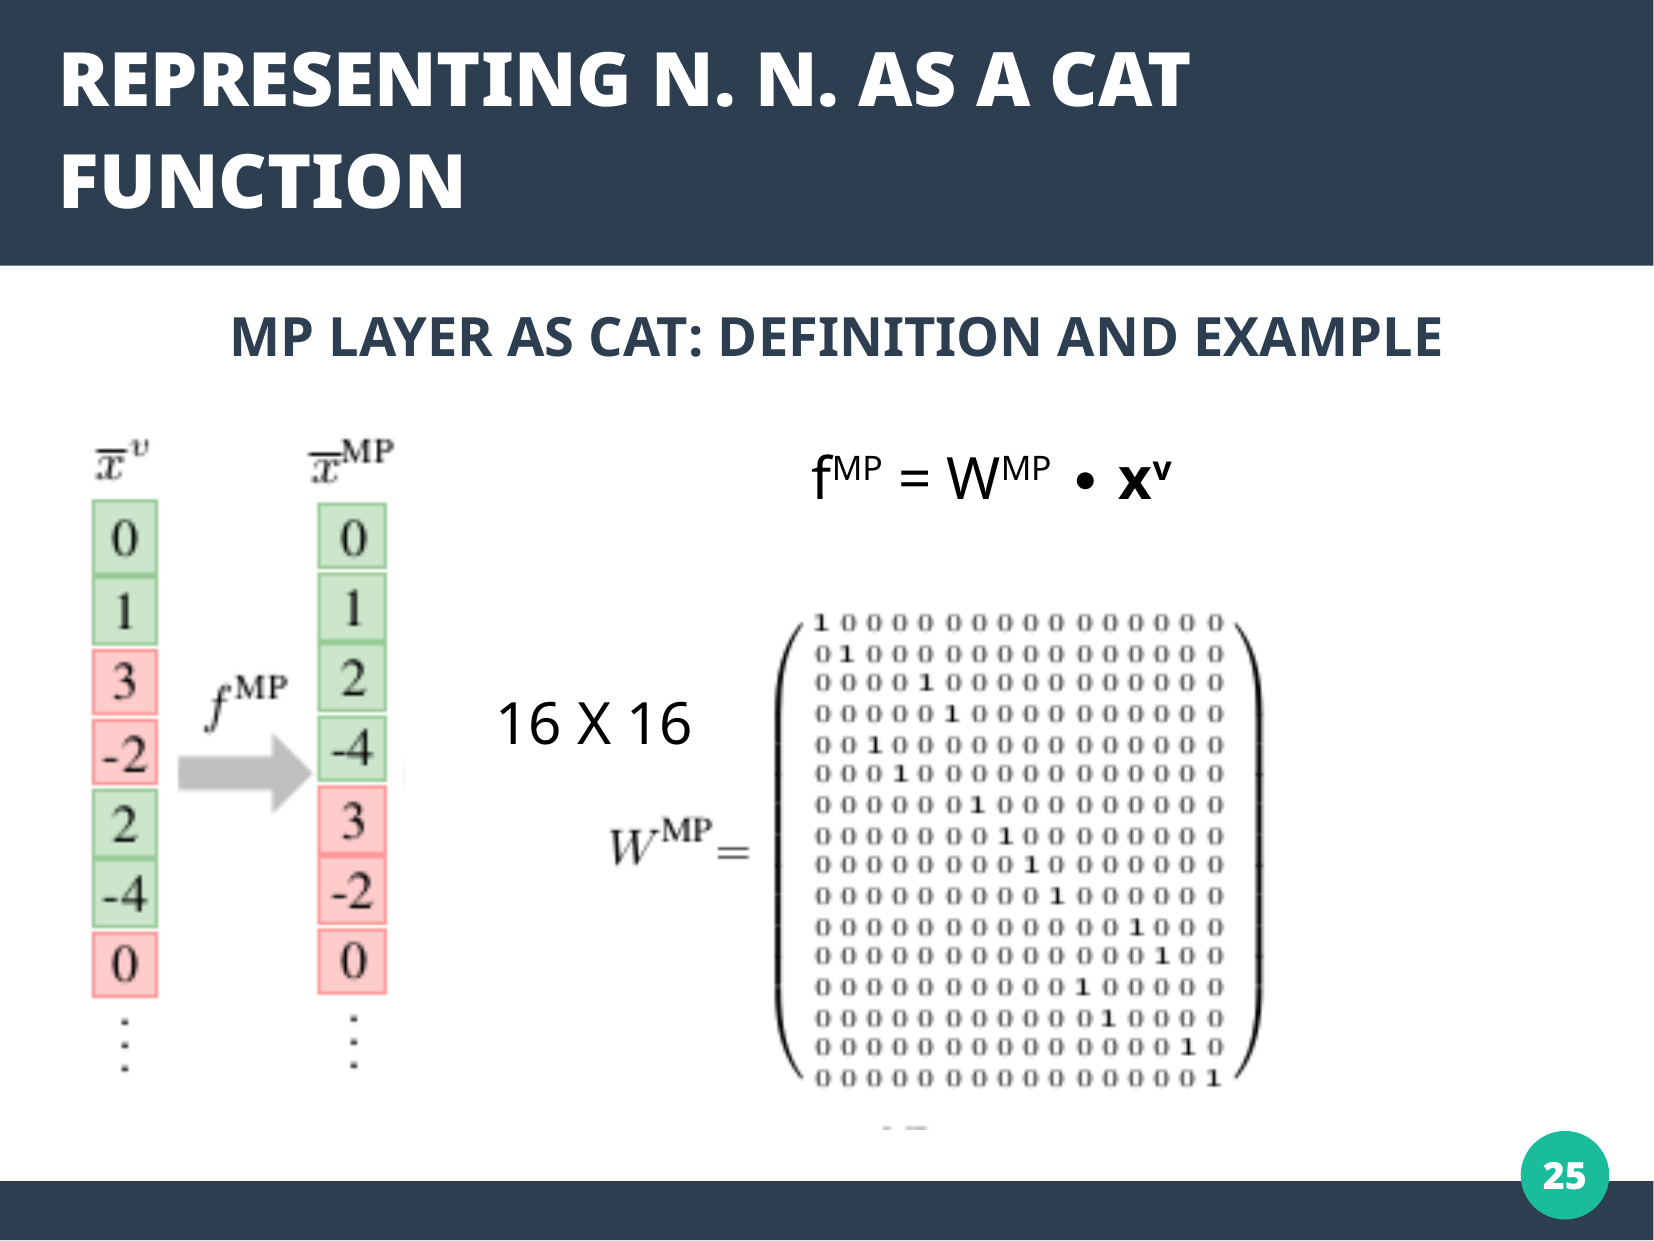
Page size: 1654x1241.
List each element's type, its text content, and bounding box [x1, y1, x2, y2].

text_box 16 X 16 [480, 675, 706, 756]
picture [534, 592, 1441, 1130]
picture [45, 375, 406, 1119]
text_box fMP = WMP ∙ xv [797, 429, 1156, 511]
list MP LAYER AS CAT: DEFINITION AND EXAMPLE [69, 298, 1606, 1126]
title REPRESENTING N. N. AS A CAT FUNCTION [59, 49, 1595, 207]
